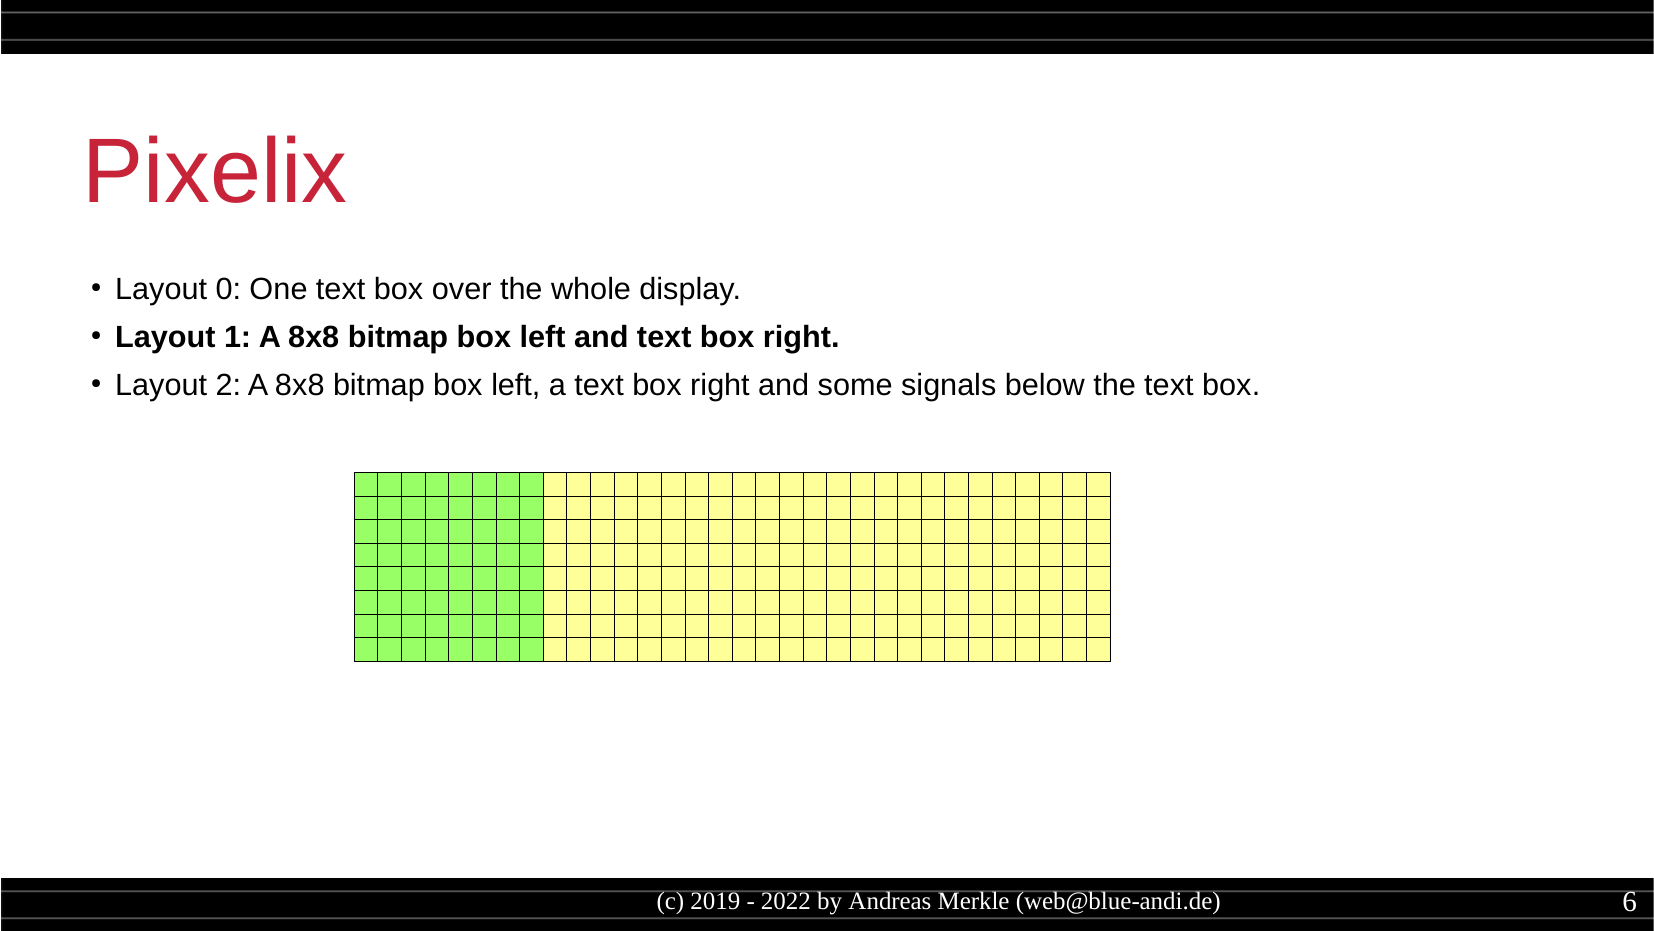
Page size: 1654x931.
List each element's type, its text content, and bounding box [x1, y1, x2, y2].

text_box [354, 472, 1111, 662]
picture [1, 0, 1654, 54]
list Layout 0: One text box over the whole display. Layout 1: A 8x8 bitmap box left and text box right. Layout 2: A 8x8 bitmap box left, a text box right and some signals below the text box. [82, 271, 1571, 402]
title Pixelix [82, 92, 1571, 249]
picture [1, 878, 1654, 931]
